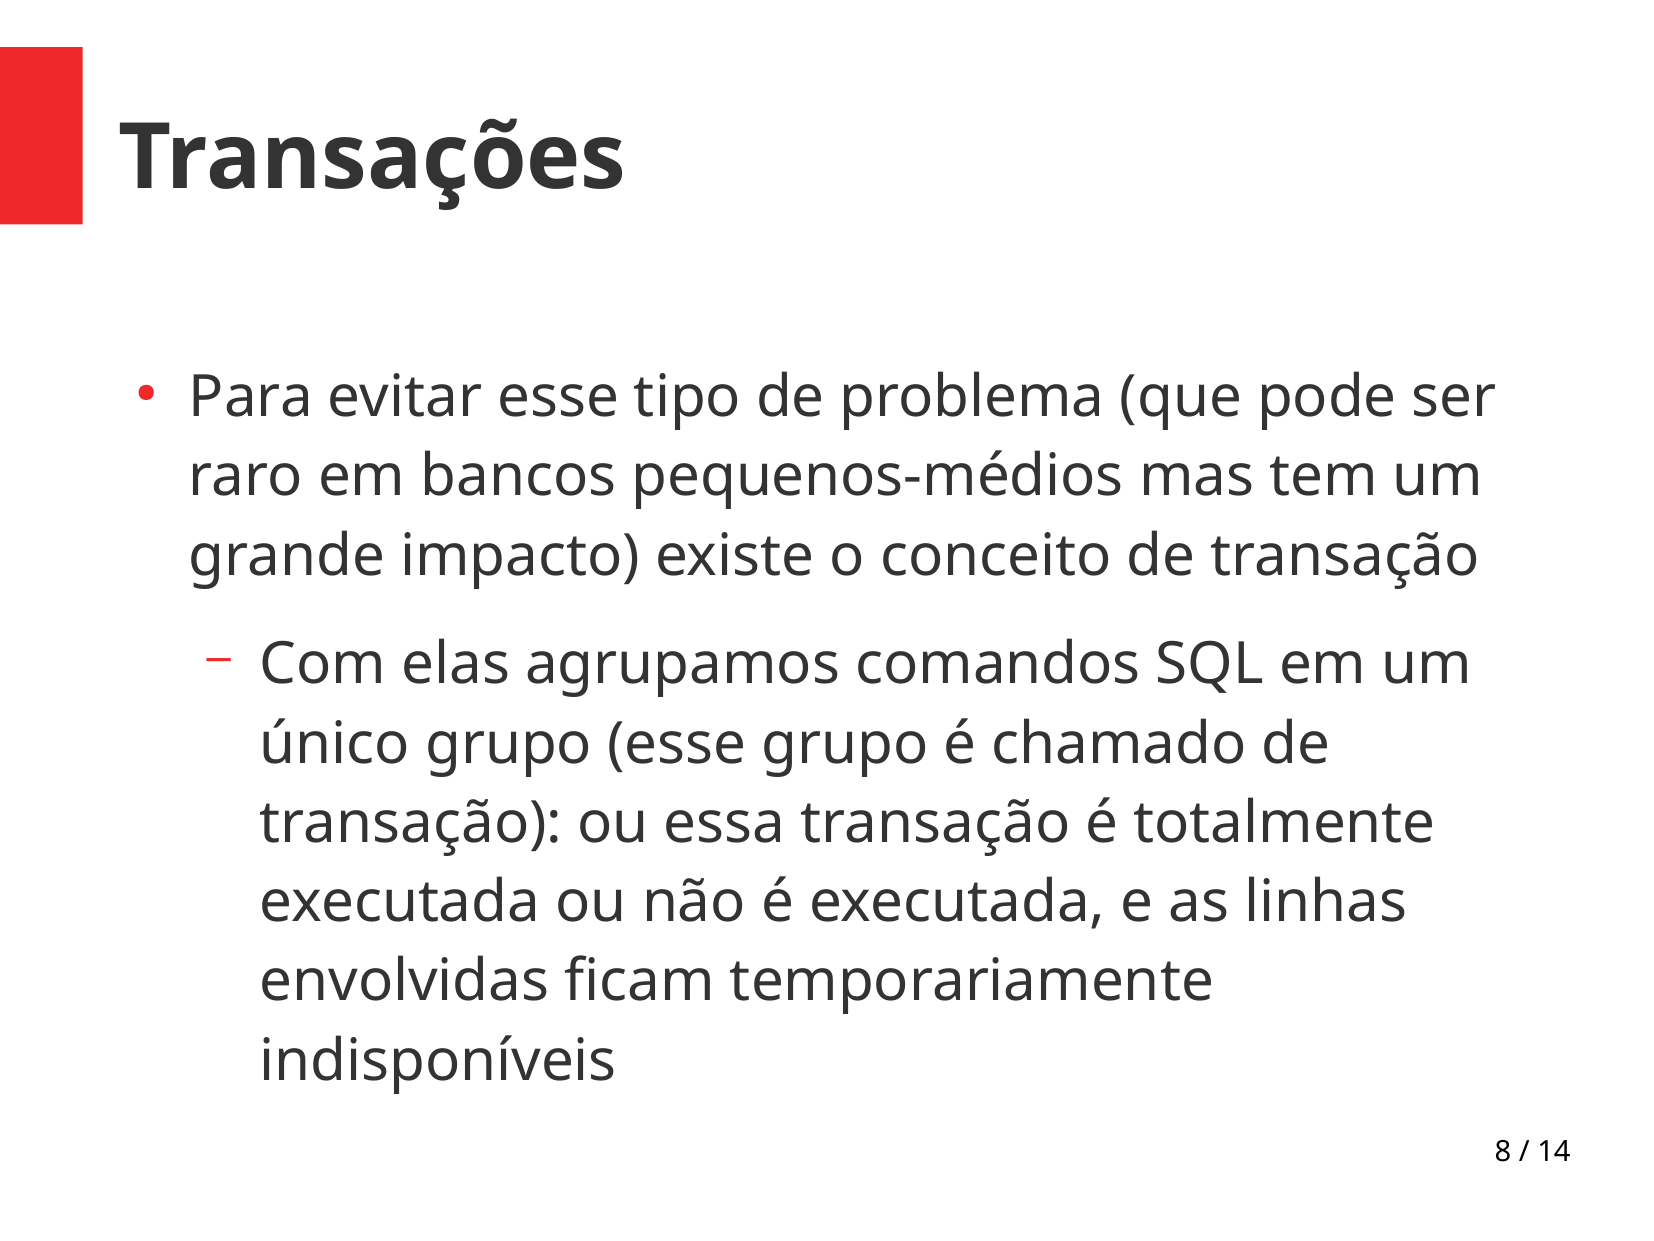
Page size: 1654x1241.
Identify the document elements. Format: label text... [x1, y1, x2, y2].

list Para evitar esse tipo de problema (que pode ser raro em bancos pequenos-médios mas tem um grande impacto) existe o conceito de transação Com elas agrupamos comandos SQL em um único grupo (esse grupo é chamado de transação): ou essa transação é totalmente executada ou não é executada, e as linhas envolvidas ficam temporariamente indisponíveis [118, 354, 1536, 1074]
title Transações [118, 49, 1571, 257]
